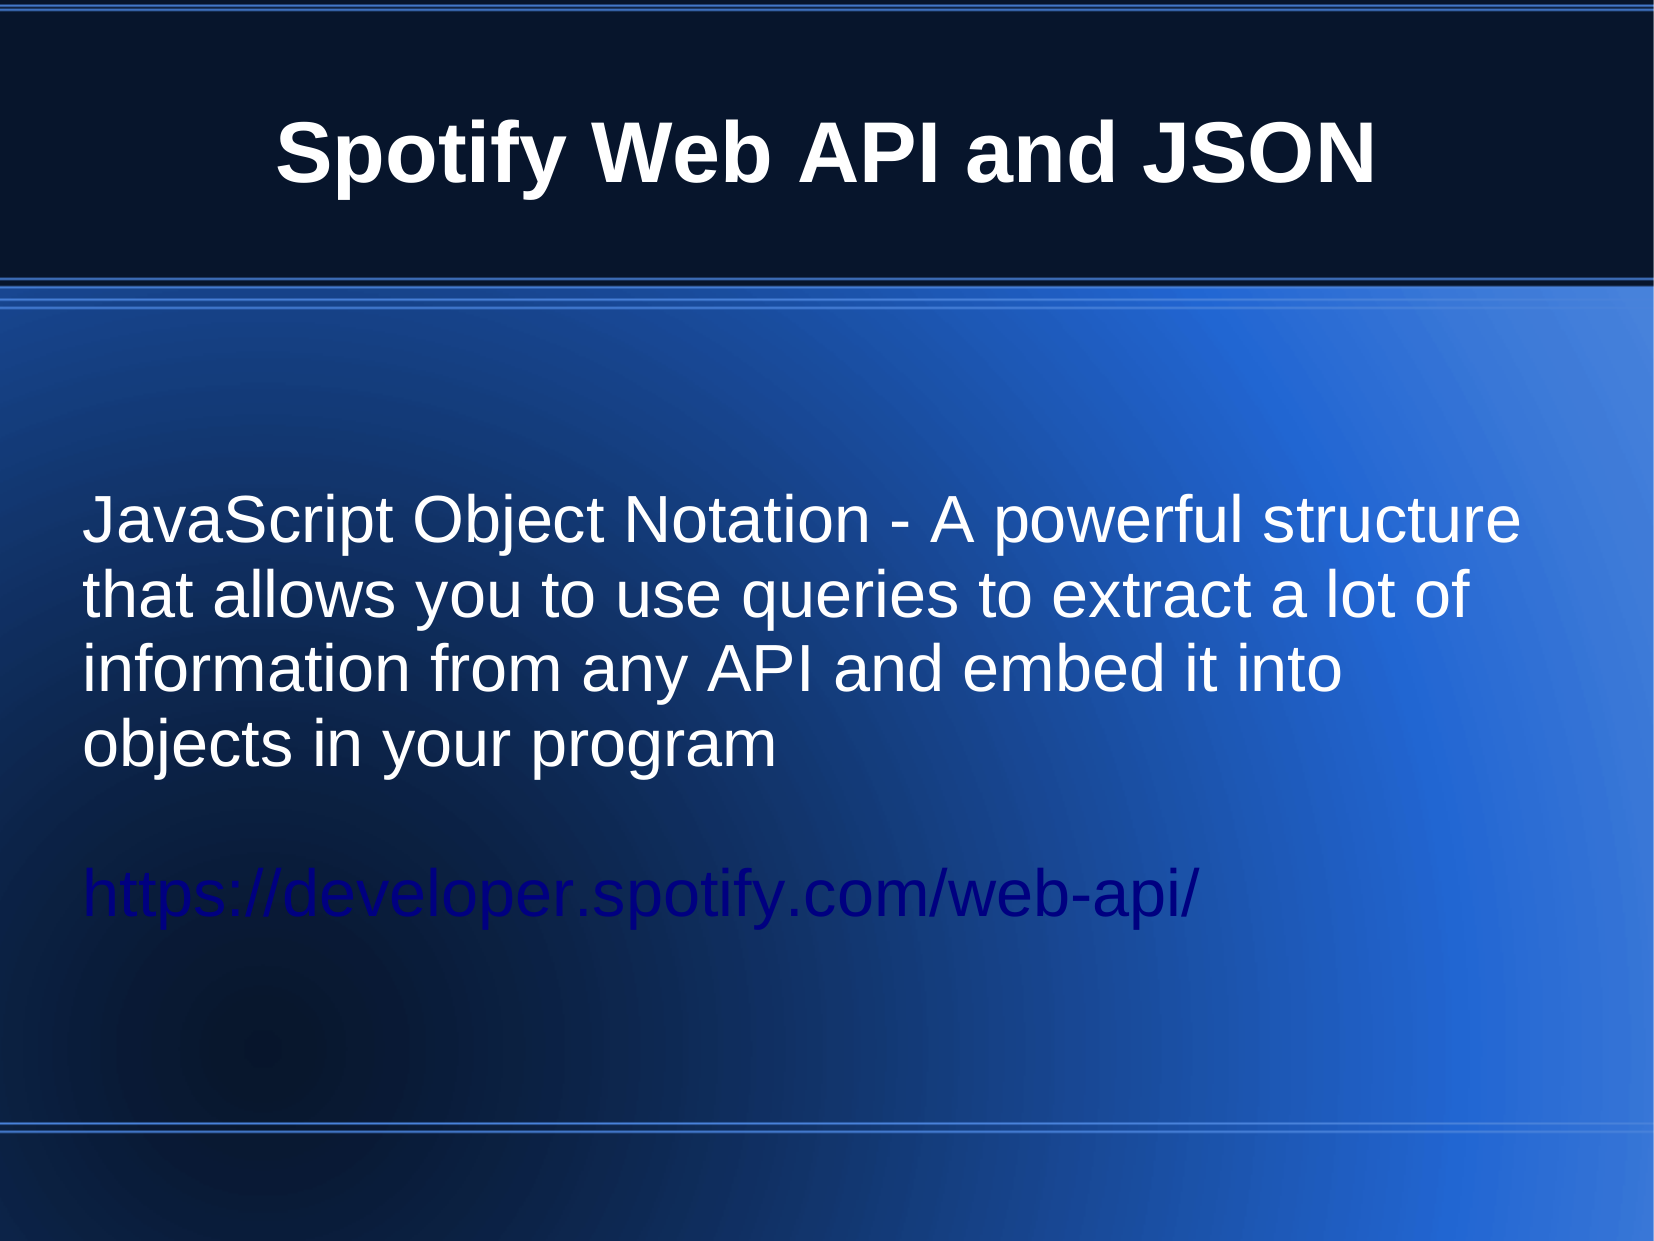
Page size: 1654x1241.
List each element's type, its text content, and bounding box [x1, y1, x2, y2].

picture [0, 0, 1654, 1241]
subtitle JavaScript Object Notation - A powerful structure that allows you to use queries to extract a lot of information from any API and embed it into objects in your program https://developer.spotify.com/web-api/ [82, 355, 1571, 1058]
title Spotify Web API and JSON [82, 49, 1571, 257]
